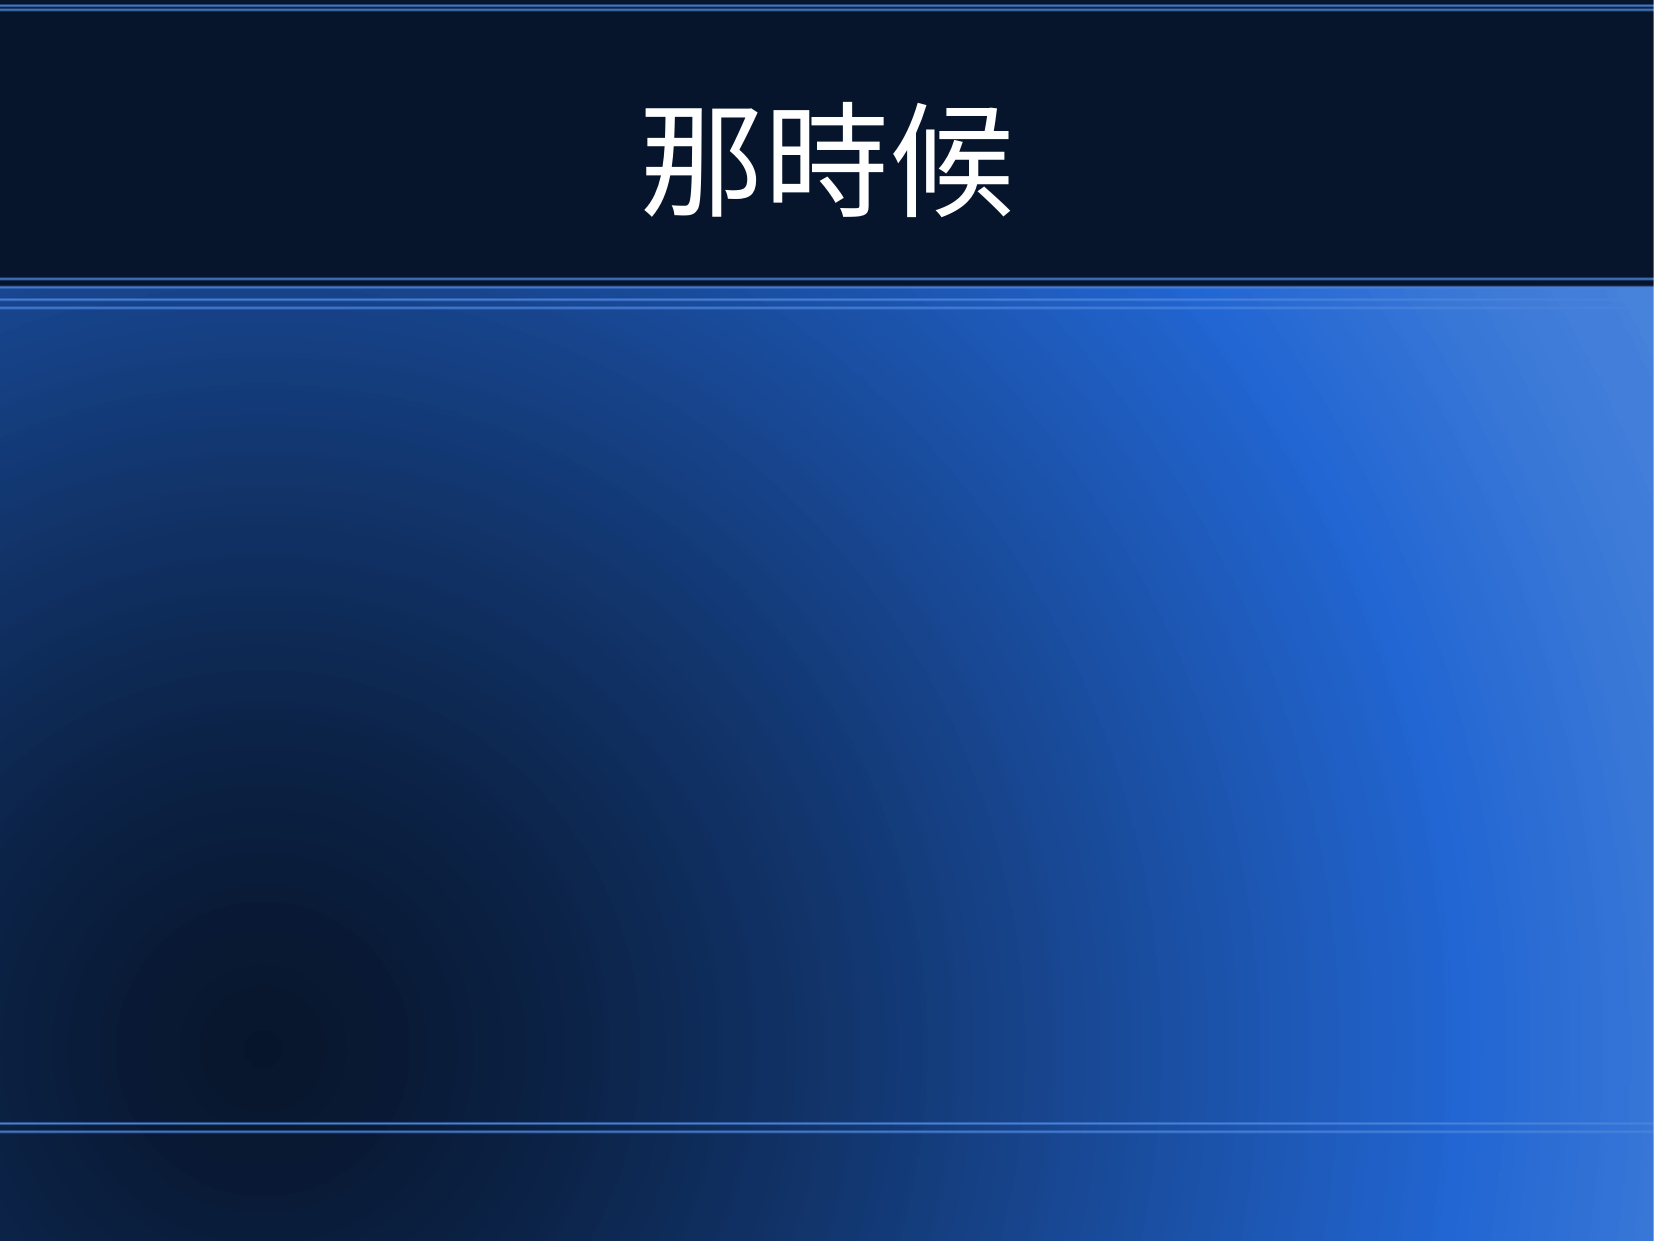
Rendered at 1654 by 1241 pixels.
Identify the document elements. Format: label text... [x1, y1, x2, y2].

picture [0, 0, 1654, 1241]
title 那時候 [82, 49, 1571, 257]
